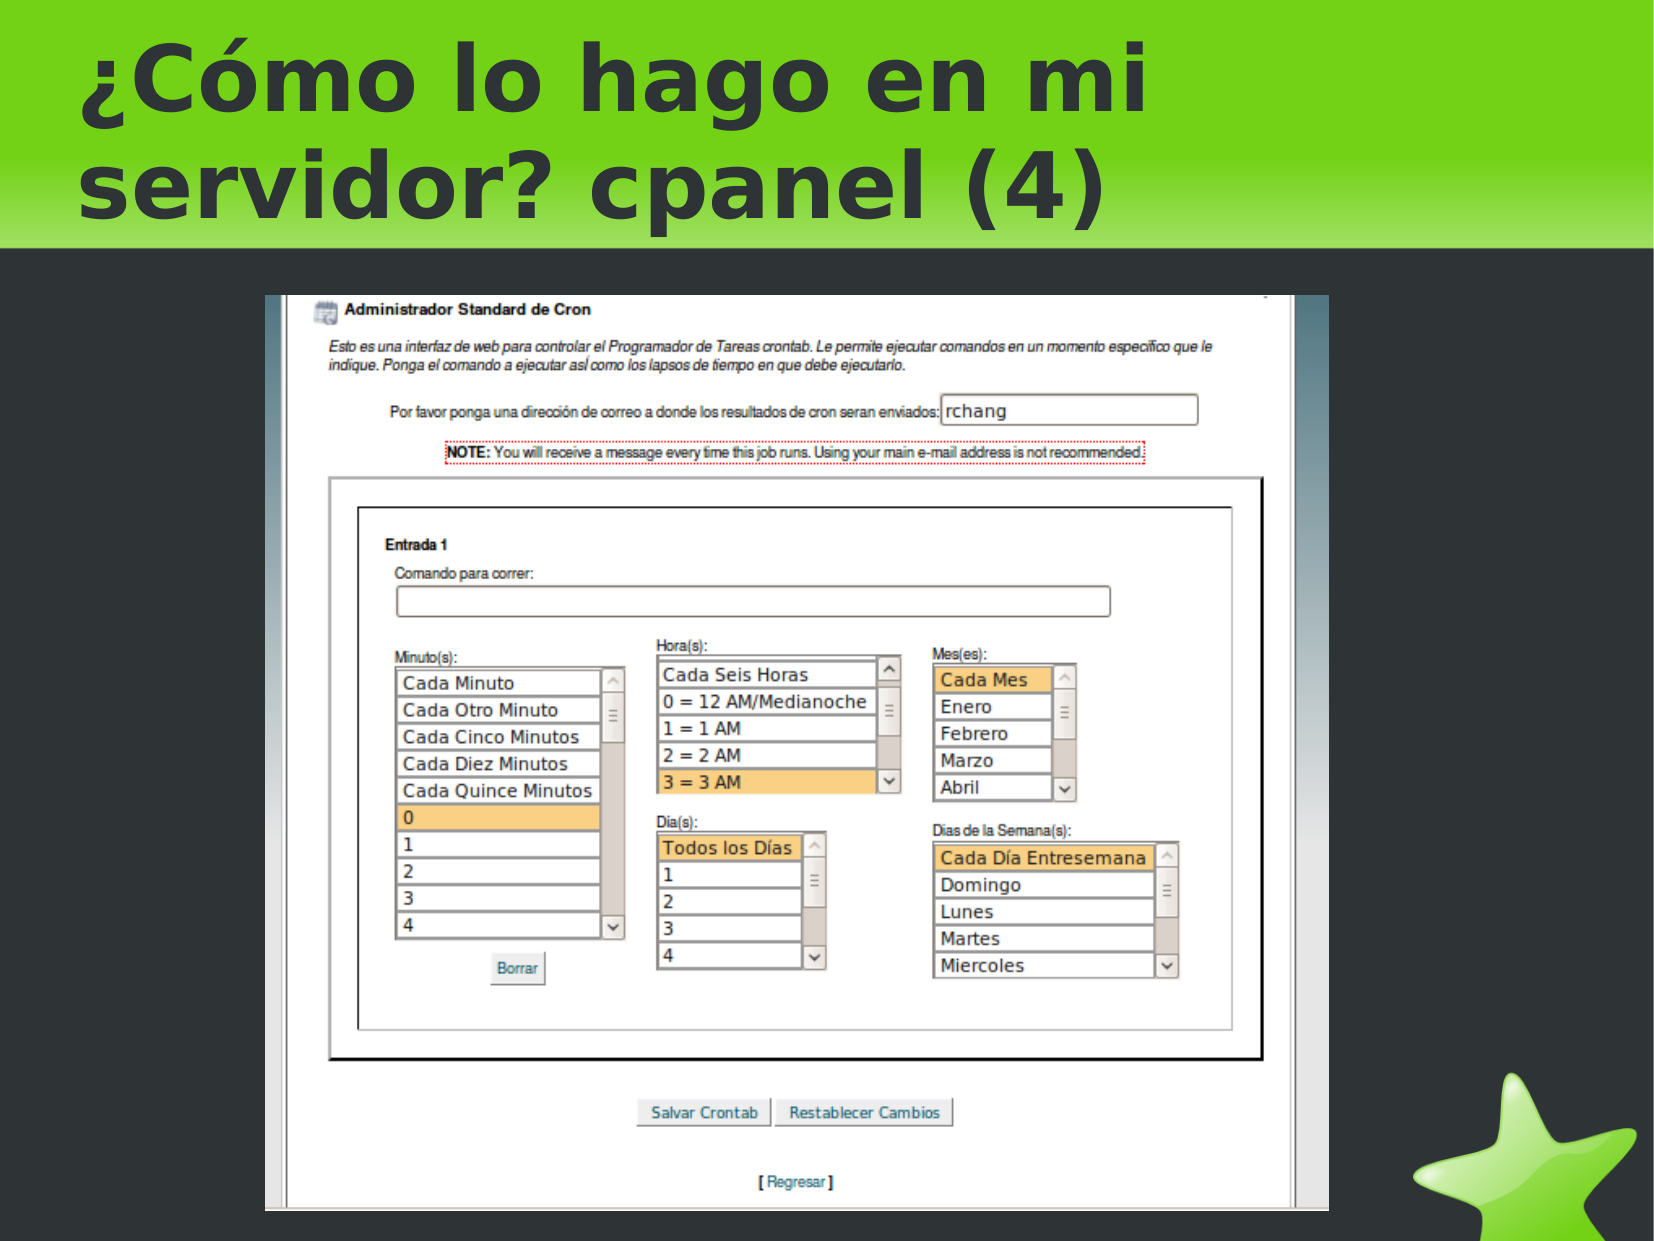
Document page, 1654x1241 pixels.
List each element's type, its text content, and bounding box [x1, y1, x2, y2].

picture [0, 0, 1654, 1241]
list [82, 290, 1571, 1094]
title ¿Cómo lo hago en mi servidor? cpanel (4) [76, 25, 1565, 240]
